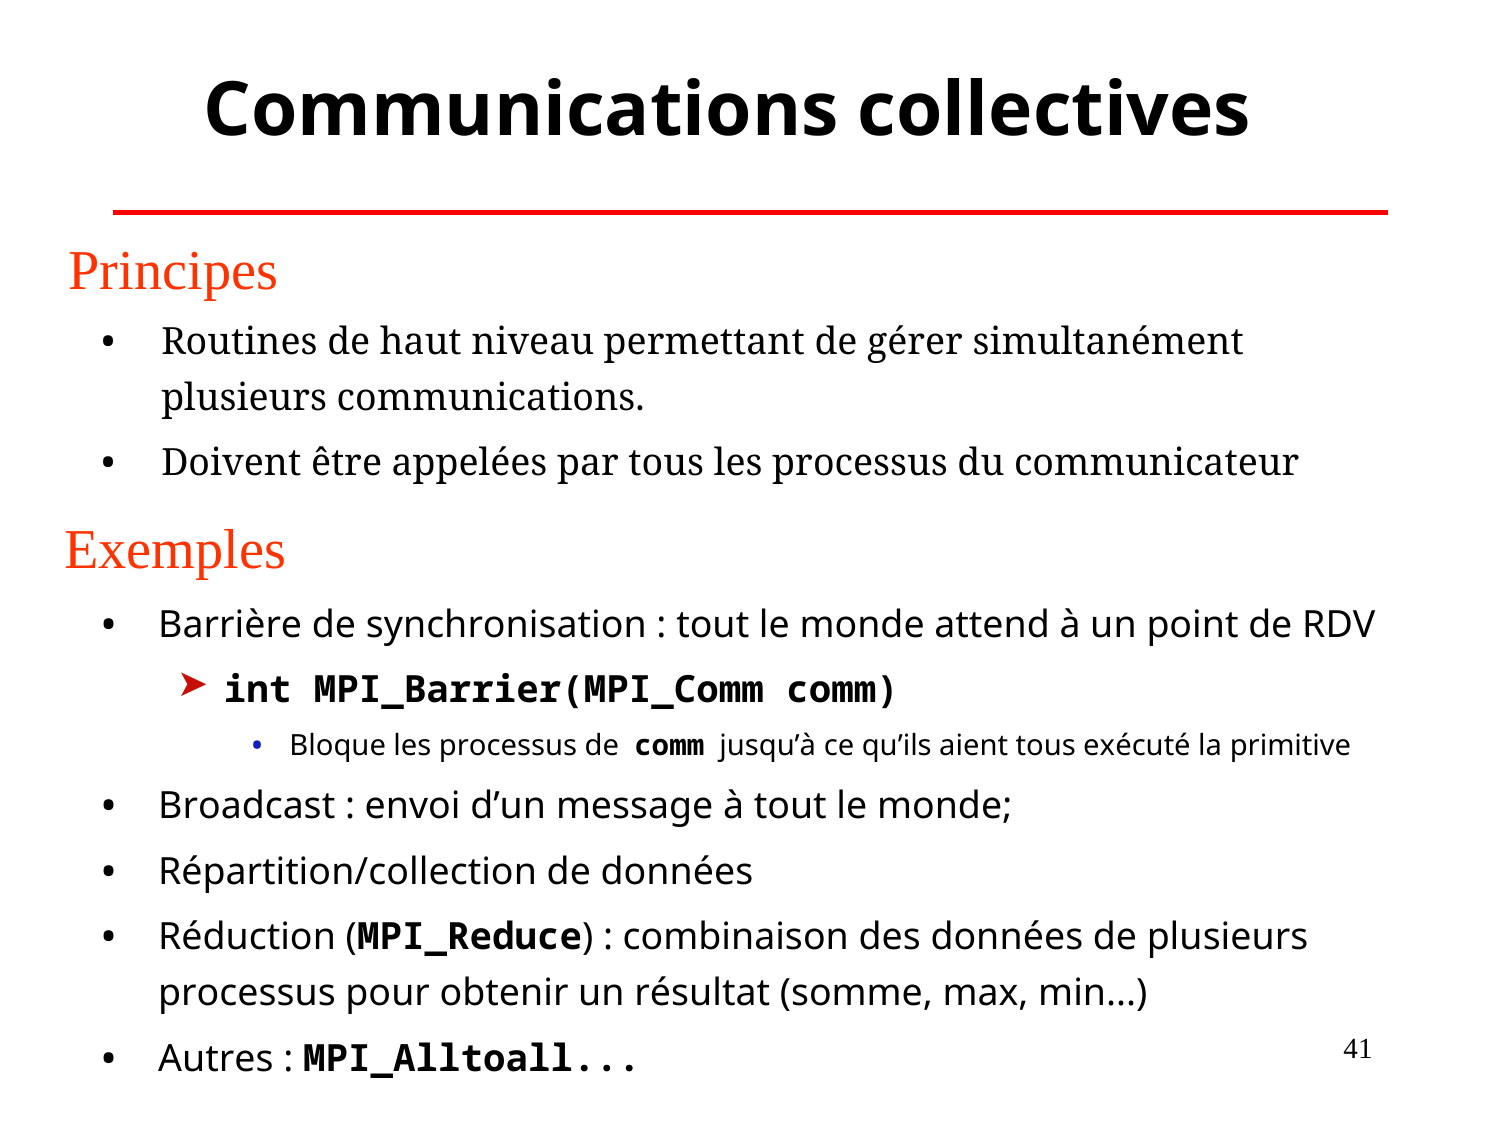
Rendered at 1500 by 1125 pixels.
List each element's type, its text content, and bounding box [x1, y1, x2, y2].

list Barrière de synchronisation : tout le monde attend à un point de RDV int MPI_Barrier(MPI_Comm comm) Bloque les processus de comm jusqu’à ce qu’ils aient tous exécuté la primitive Broadcast : envoi d’un message à tout le monde; Répartition/collection de données Réduction (MPI_Reduce) : combinaison des données de plusieurs processus pour obtenir un résultat (somme, max, min...) Autres : MPI_Alltoall... [87, 585, 1438, 1040]
text_box Routines de haut niveau permettant de gérer simultanément plusieurs communications. Doivent être appelées par tous les processus du communicateur [86, 302, 1434, 529]
text_box Principes [54, 231, 294, 309]
title Communications collectives [174, 37, 1300, 176]
text_box Exemples [49, 510, 301, 588]
